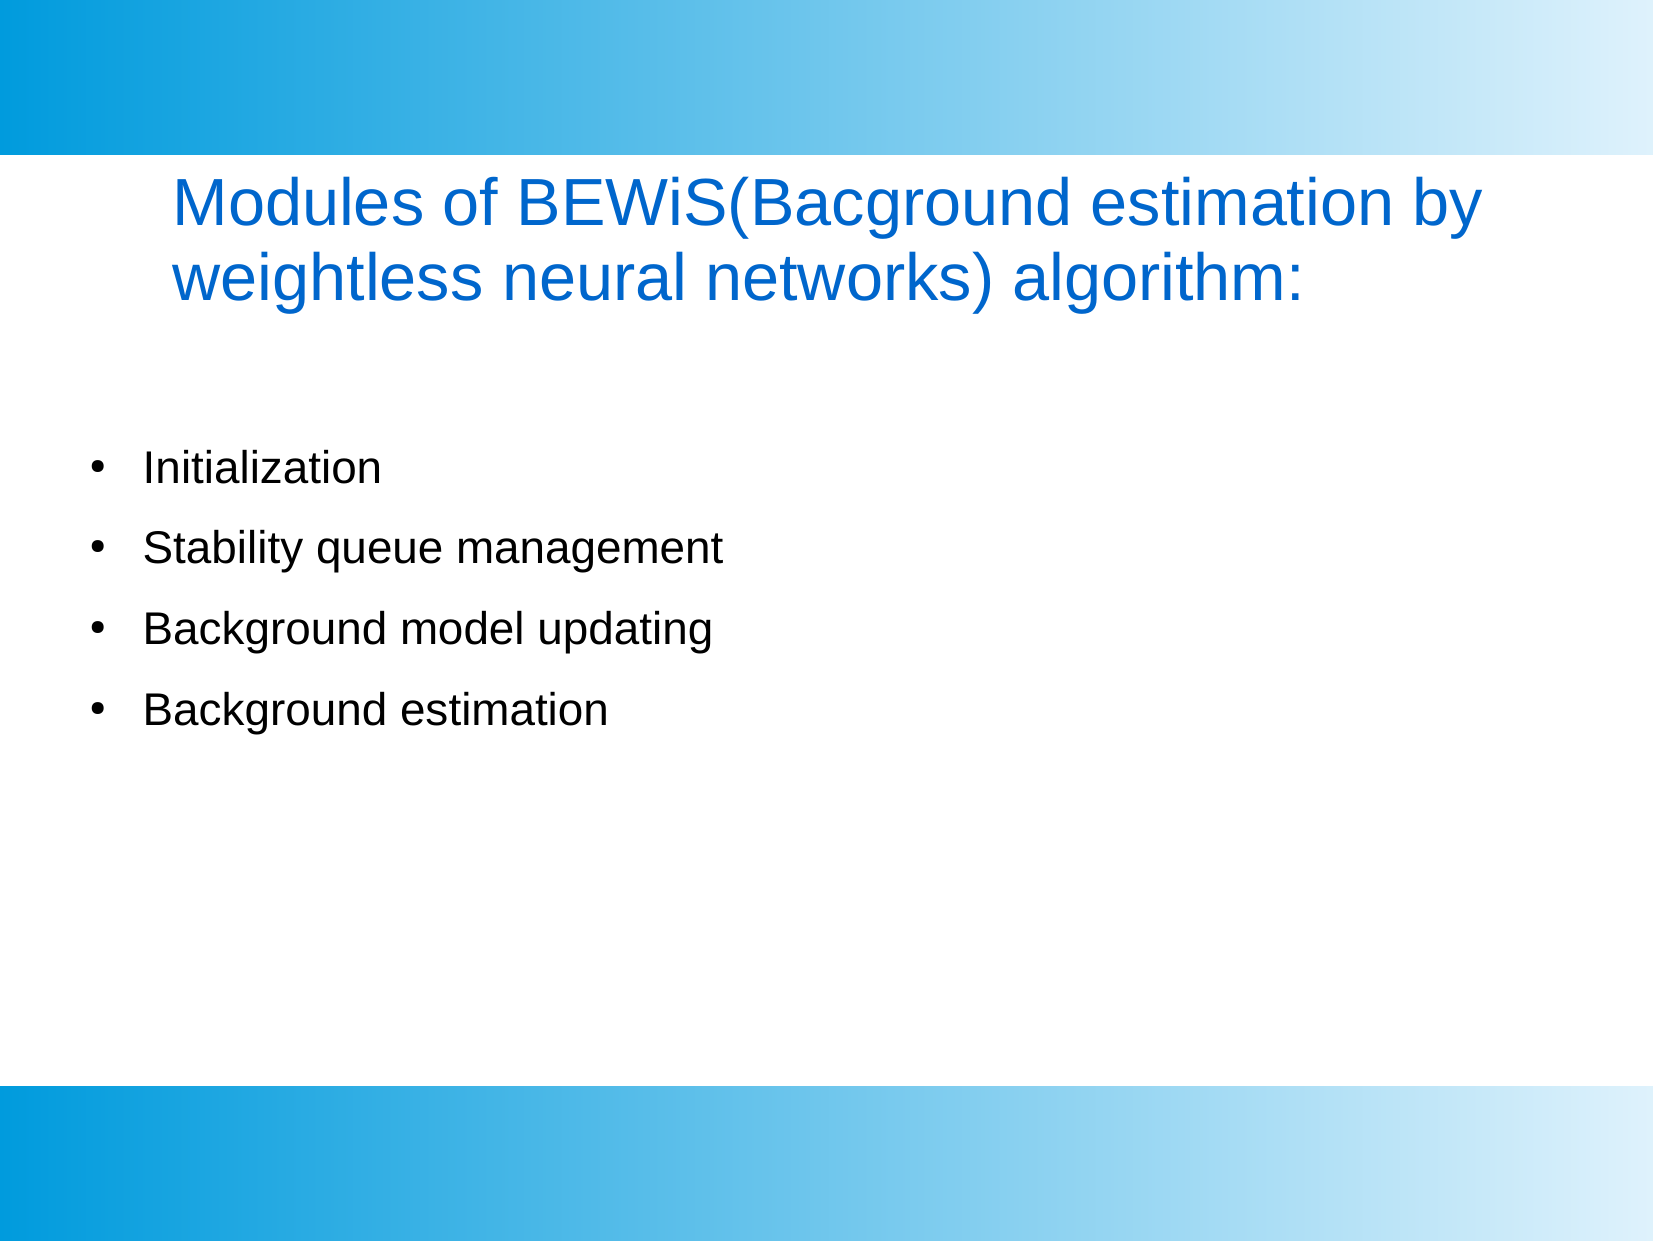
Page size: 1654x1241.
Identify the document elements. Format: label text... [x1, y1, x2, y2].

list Initialization Stability queue management Background model updating Background estimation [71, 360, 1561, 1081]
list Modules of BEWiS(Bacground estimation by weightless neural networks) algorithm: [101, 165, 1591, 310]
